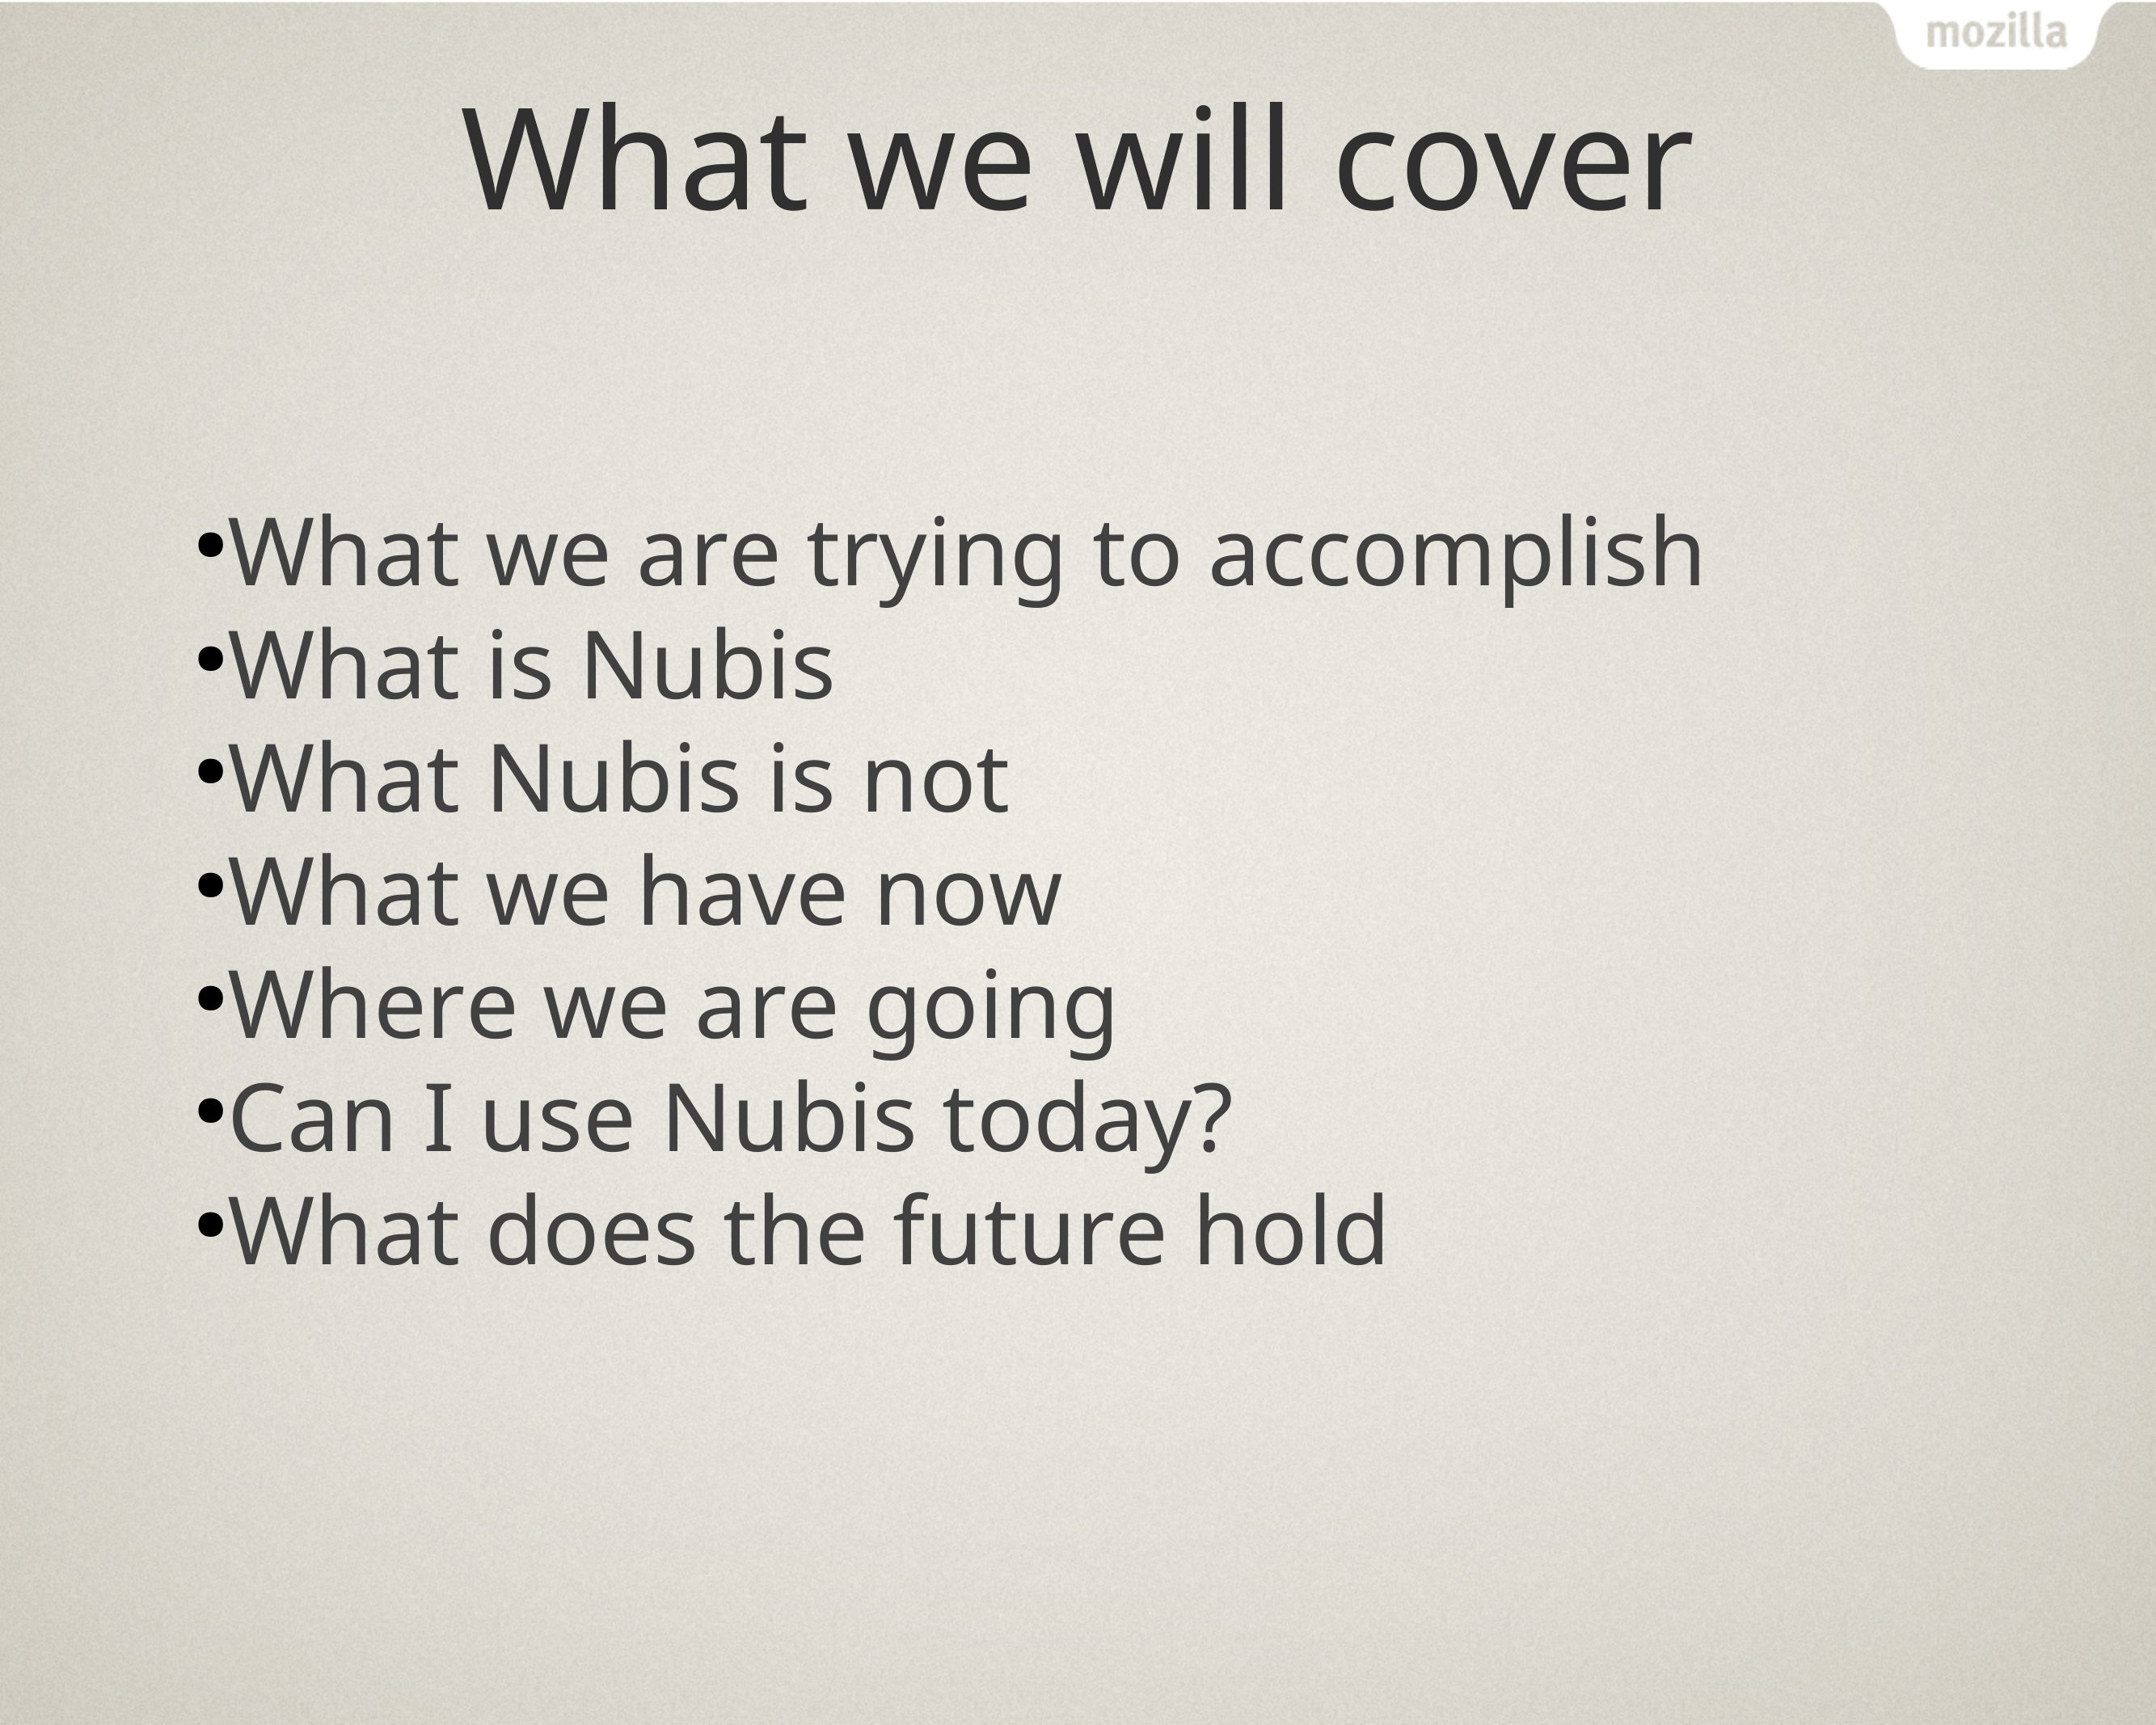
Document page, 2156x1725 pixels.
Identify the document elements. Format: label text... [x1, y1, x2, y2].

picture [0, 0, 2156, 1725]
title What we will cover [58, 38, 2097, 268]
text_box What we are trying to accomplish What is Nubis What Nubis is not What we have now Where we are going Can I use Nubis today? What does the future hold [182, 485, 1830, 1289]
